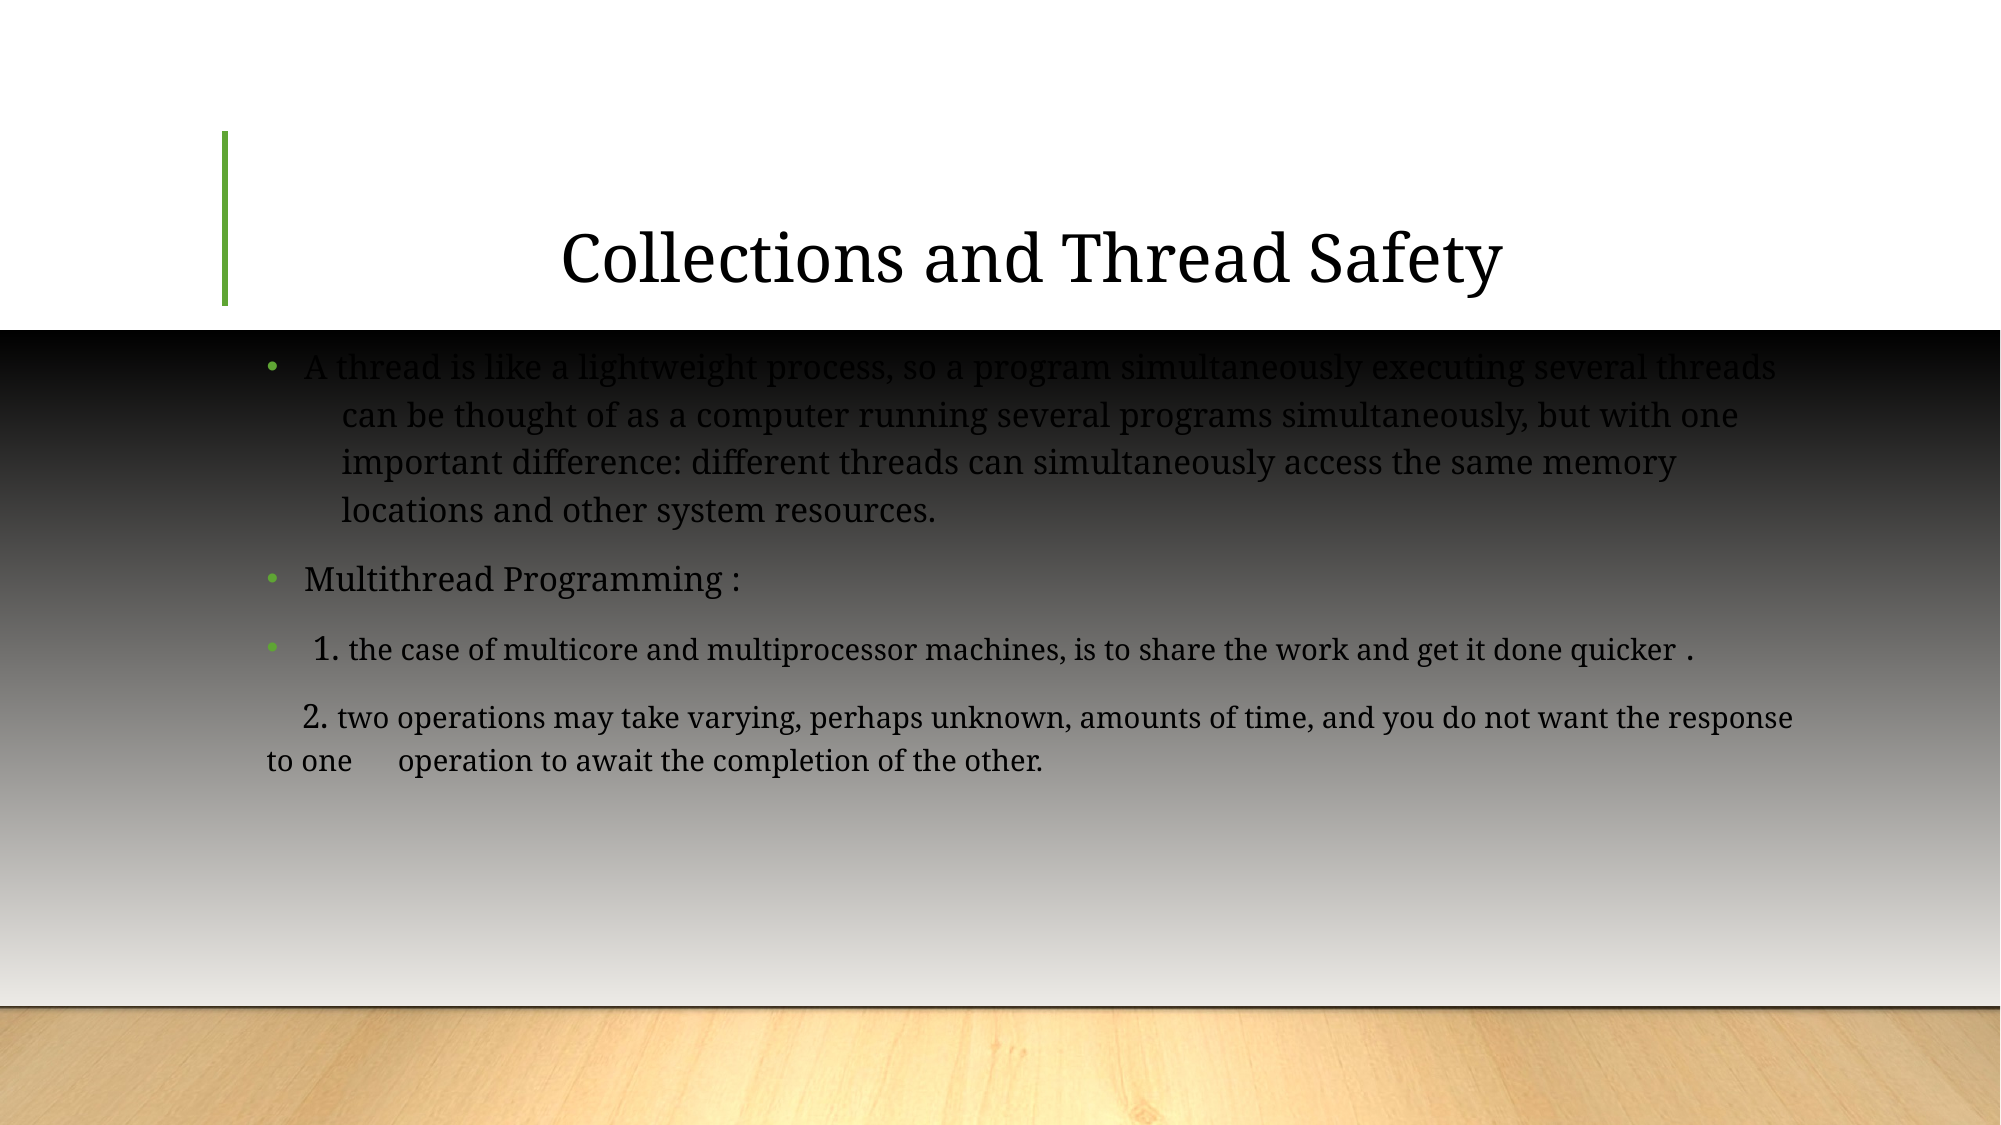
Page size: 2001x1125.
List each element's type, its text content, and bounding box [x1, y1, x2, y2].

list A thread is like a lightweight process, so a program simultaneously executing several threads can be thought of as a computer running several programs simultaneously, but with one important difference: different threads can simultaneously access the same memory locations and other system resources. Multithread Programming : 1. the case of multicore and multiprocessor machines, is to share the work and get it done quicker . 2. two operations may take varying, perhaps unknown, amounts of time, and you do not want the response to one operation to await the completion of the other. [251, 330, 1814, 897]
title Collections and Thread Safety [251, 131, 1814, 305]
